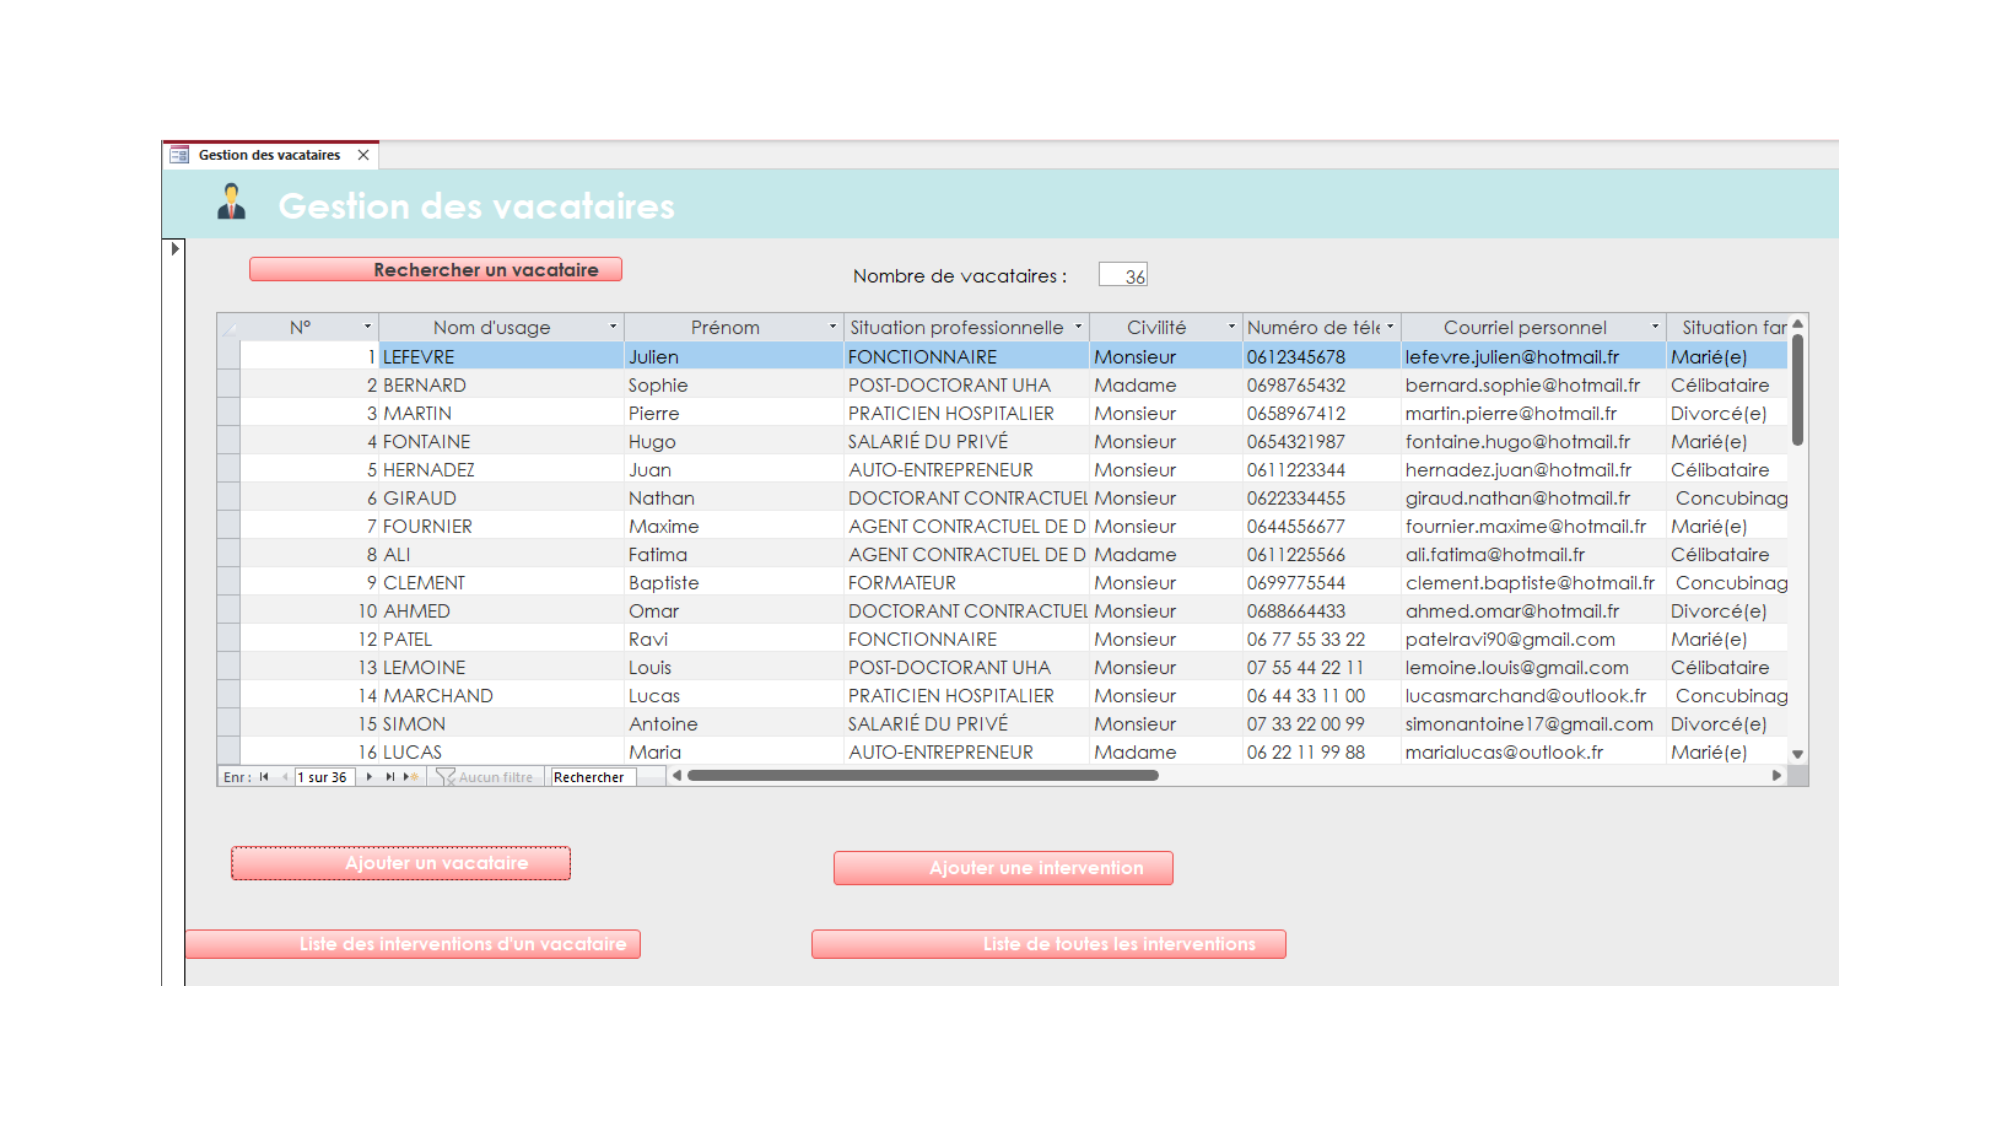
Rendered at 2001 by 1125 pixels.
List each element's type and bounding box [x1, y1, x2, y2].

picture [161, 139, 1839, 986]
